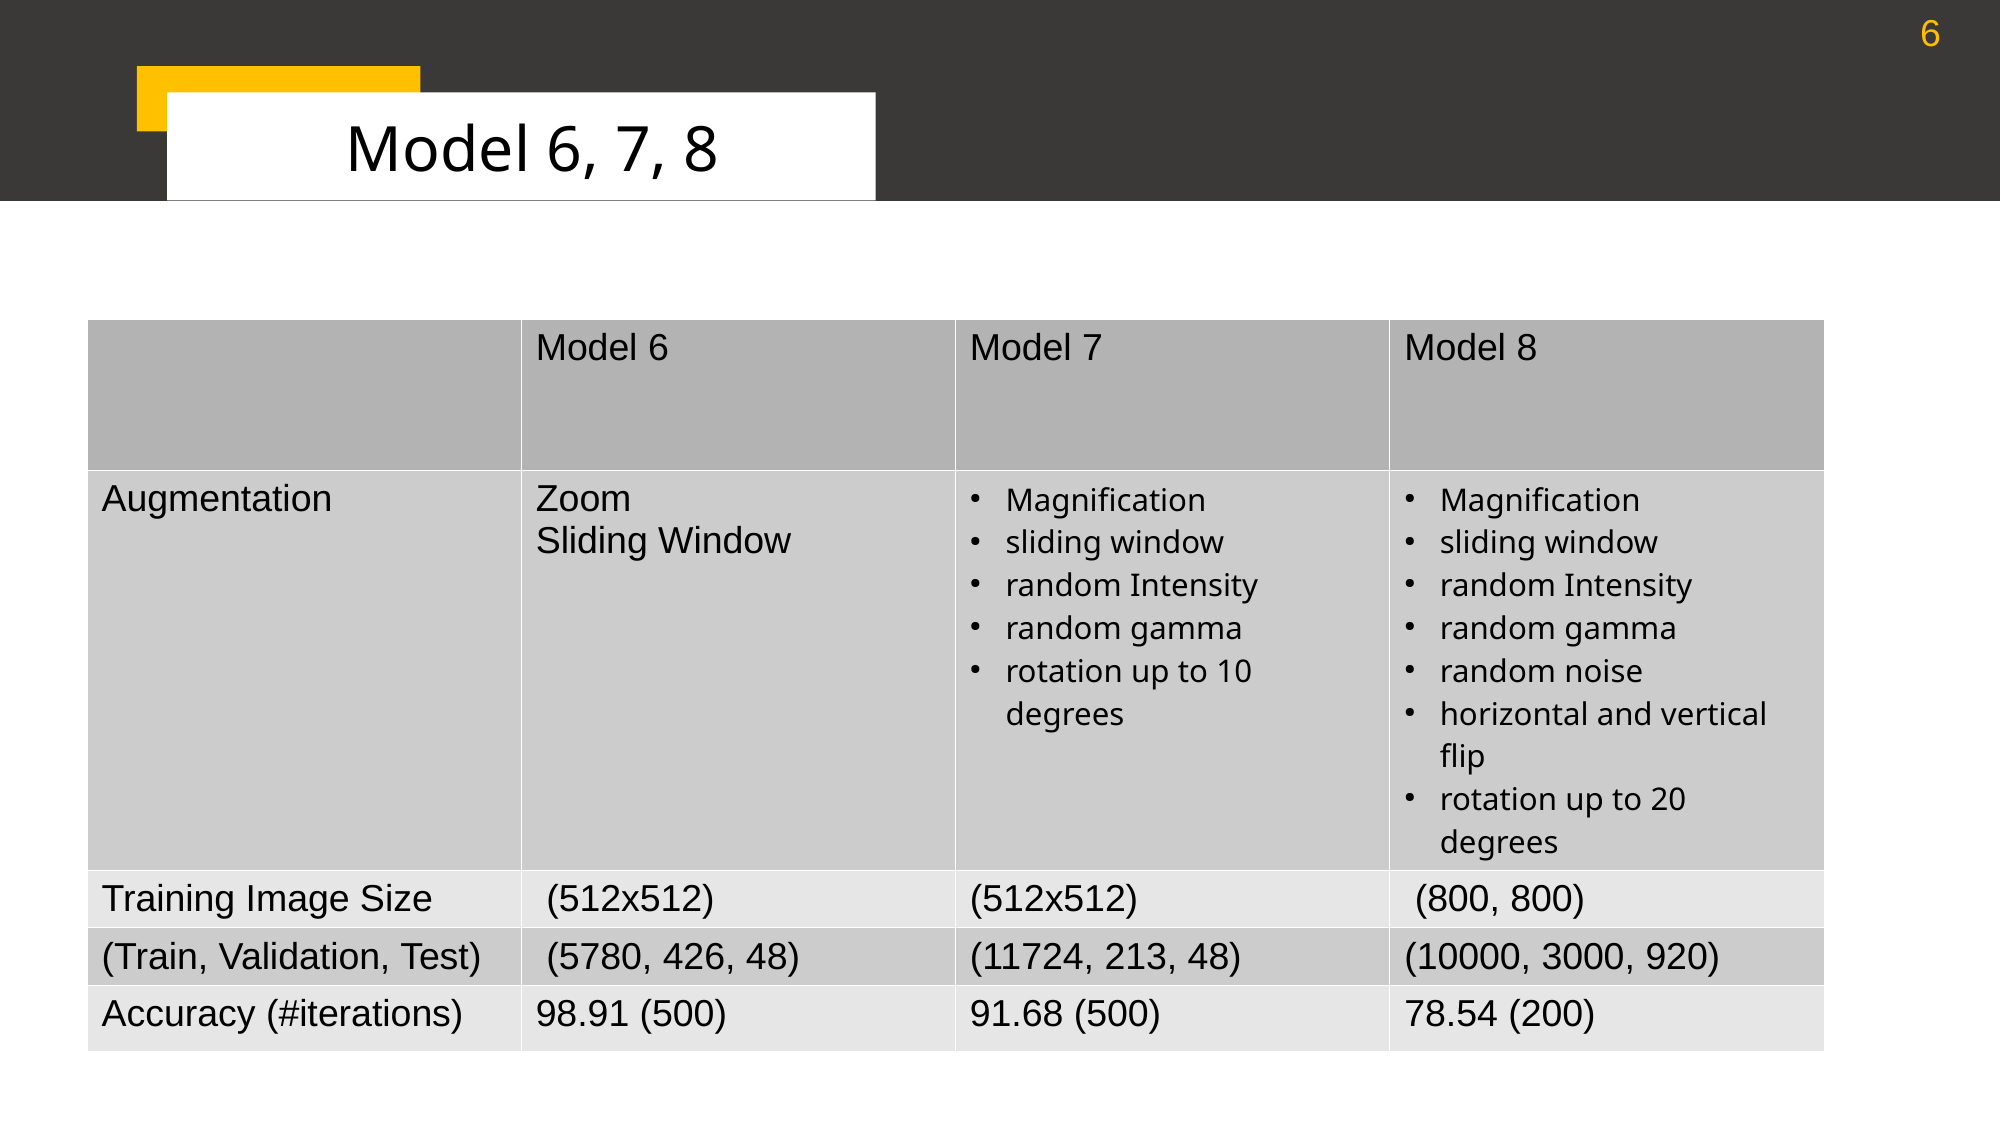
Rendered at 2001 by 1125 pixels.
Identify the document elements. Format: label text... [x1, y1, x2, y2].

table_cell (800, 800) [1390, 871, 1824, 927]
table_header Model 8 [1390, 320, 1824, 470]
table_cell Training Image Size [88, 871, 521, 927]
table_cell 98.91 (500) [522, 986, 955, 1051]
table_cell 78.54 (200) [1390, 986, 1824, 1051]
table_cell (11724, 213, 48) [956, 928, 1389, 985]
table_cell (512x512) [956, 871, 1389, 927]
table_header Model 7 [956, 320, 1389, 470]
table_cell Augmentation [88, 471, 521, 870]
table_cell (10000, 3000, 920) [1390, 928, 1824, 985]
table_cell (512x512) [522, 871, 955, 927]
text_box <number> [1905, 4, 2000, 76]
table_header Model 6 [522, 320, 955, 470]
table_cell Magnification sliding window random Intensity random gamma rotation up to 10 degrees [956, 471, 1389, 870]
table_cell Zoom Sliding Window [522, 471, 955, 870]
text_box Model 6, 7, 8 [331, 101, 735, 192]
text_box [136, 66, 876, 201]
table_cell (Train, Validation, Test) [88, 928, 521, 985]
table_header [88, 320, 521, 470]
table_cell Accuracy (#iterations) [88, 986, 521, 1051]
table_cell (5780, 426, 48) [522, 928, 955, 985]
table_cell 91.68 (500) [956, 986, 1389, 1051]
table_cell Magnification sliding window random Intensity random gamma random noise horizontal and vertical flip rotation up to 20 degrees [1390, 471, 1824, 870]
picture [0, 0, 2000, 201]
